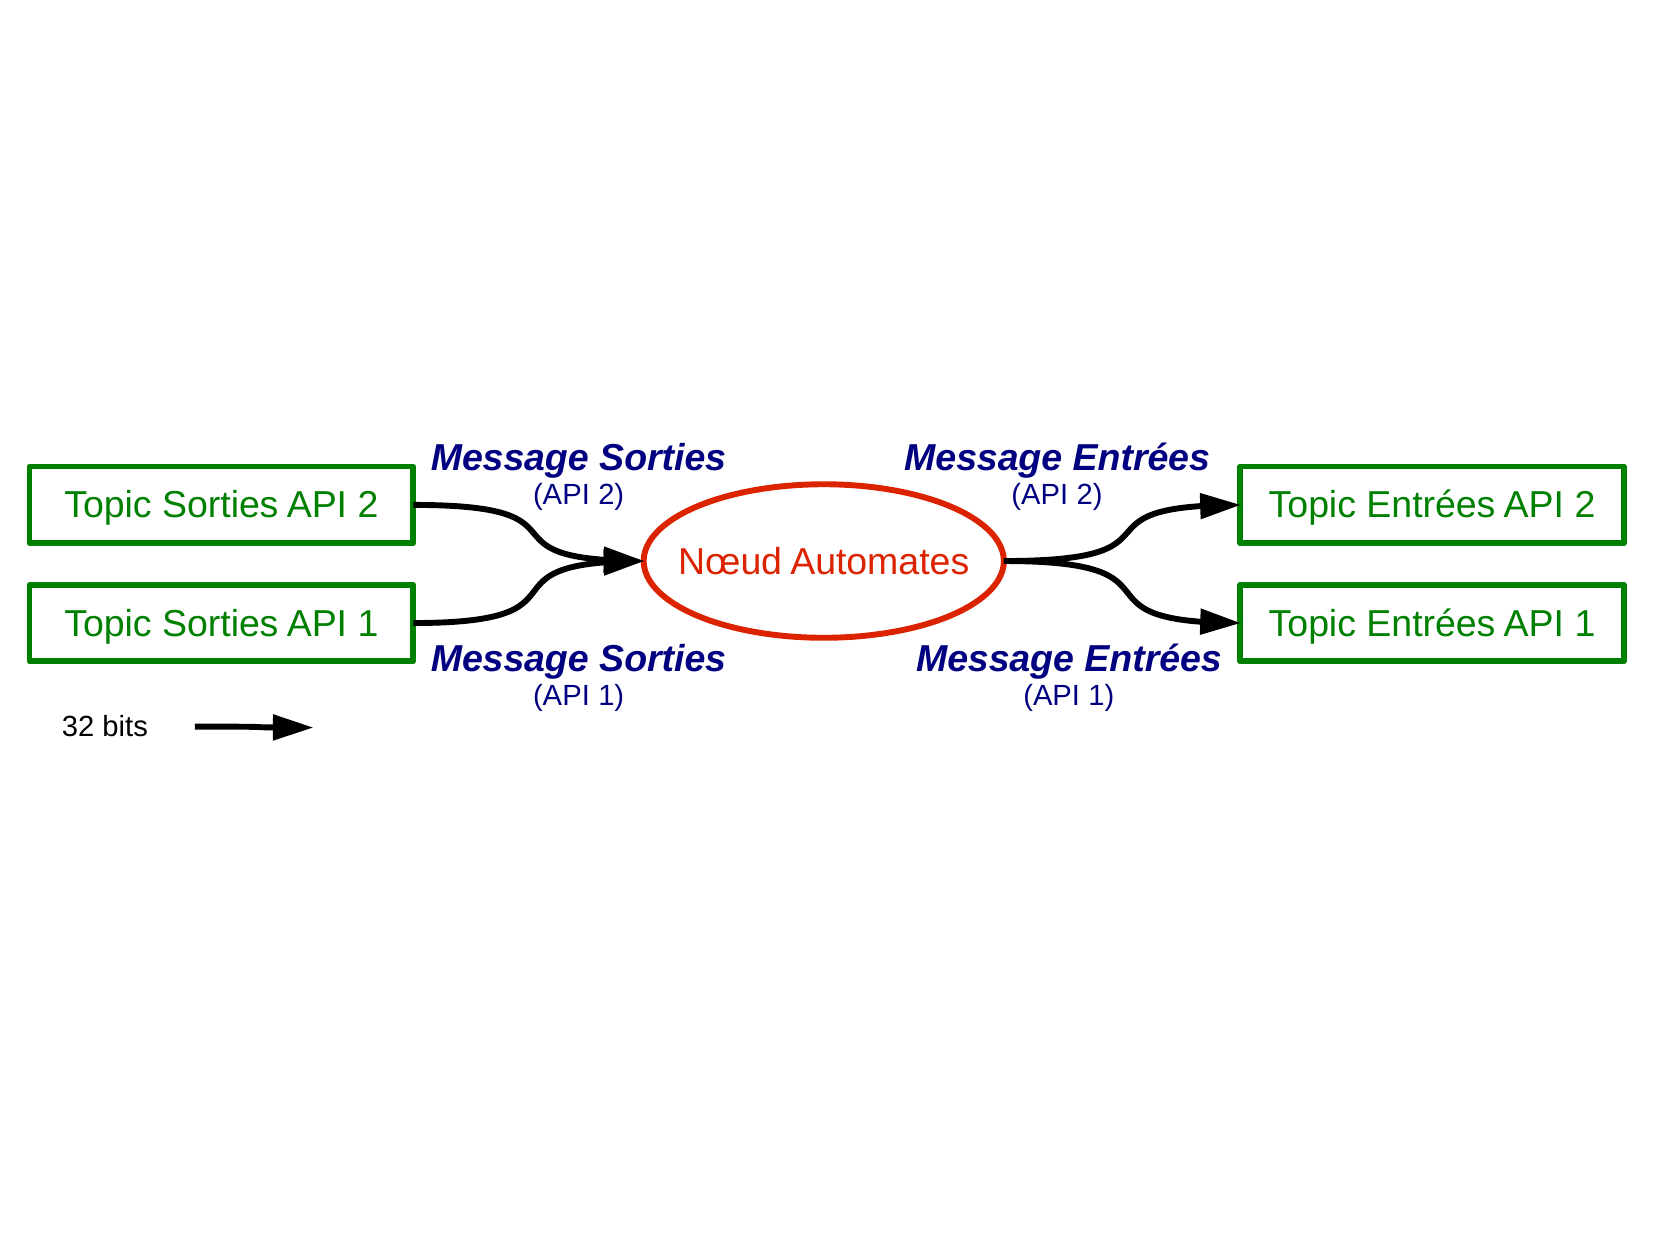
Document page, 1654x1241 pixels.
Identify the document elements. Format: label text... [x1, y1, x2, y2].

text_box Message Sorties (API 2) [401, 429, 756, 563]
text_box Topic Sorties API 1 [29, 584, 414, 662]
text_box Topic Entrées API 2 [1241, 466, 1624, 544]
text_box Nœud Automates [643, 484, 1004, 638]
text_box Message Sorties (API 1) [401, 629, 756, 764]
text_box 32 bits [47, 702, 195, 753]
text_box Message Entrées (API 1) [897, 629, 1241, 764]
text_box Topic Sorties API 2 [29, 466, 401, 544]
text_box Message Entrées (API 2) [873, 429, 1241, 563]
text_box Topic Entrées API 1 [1240, 584, 1624, 662]
